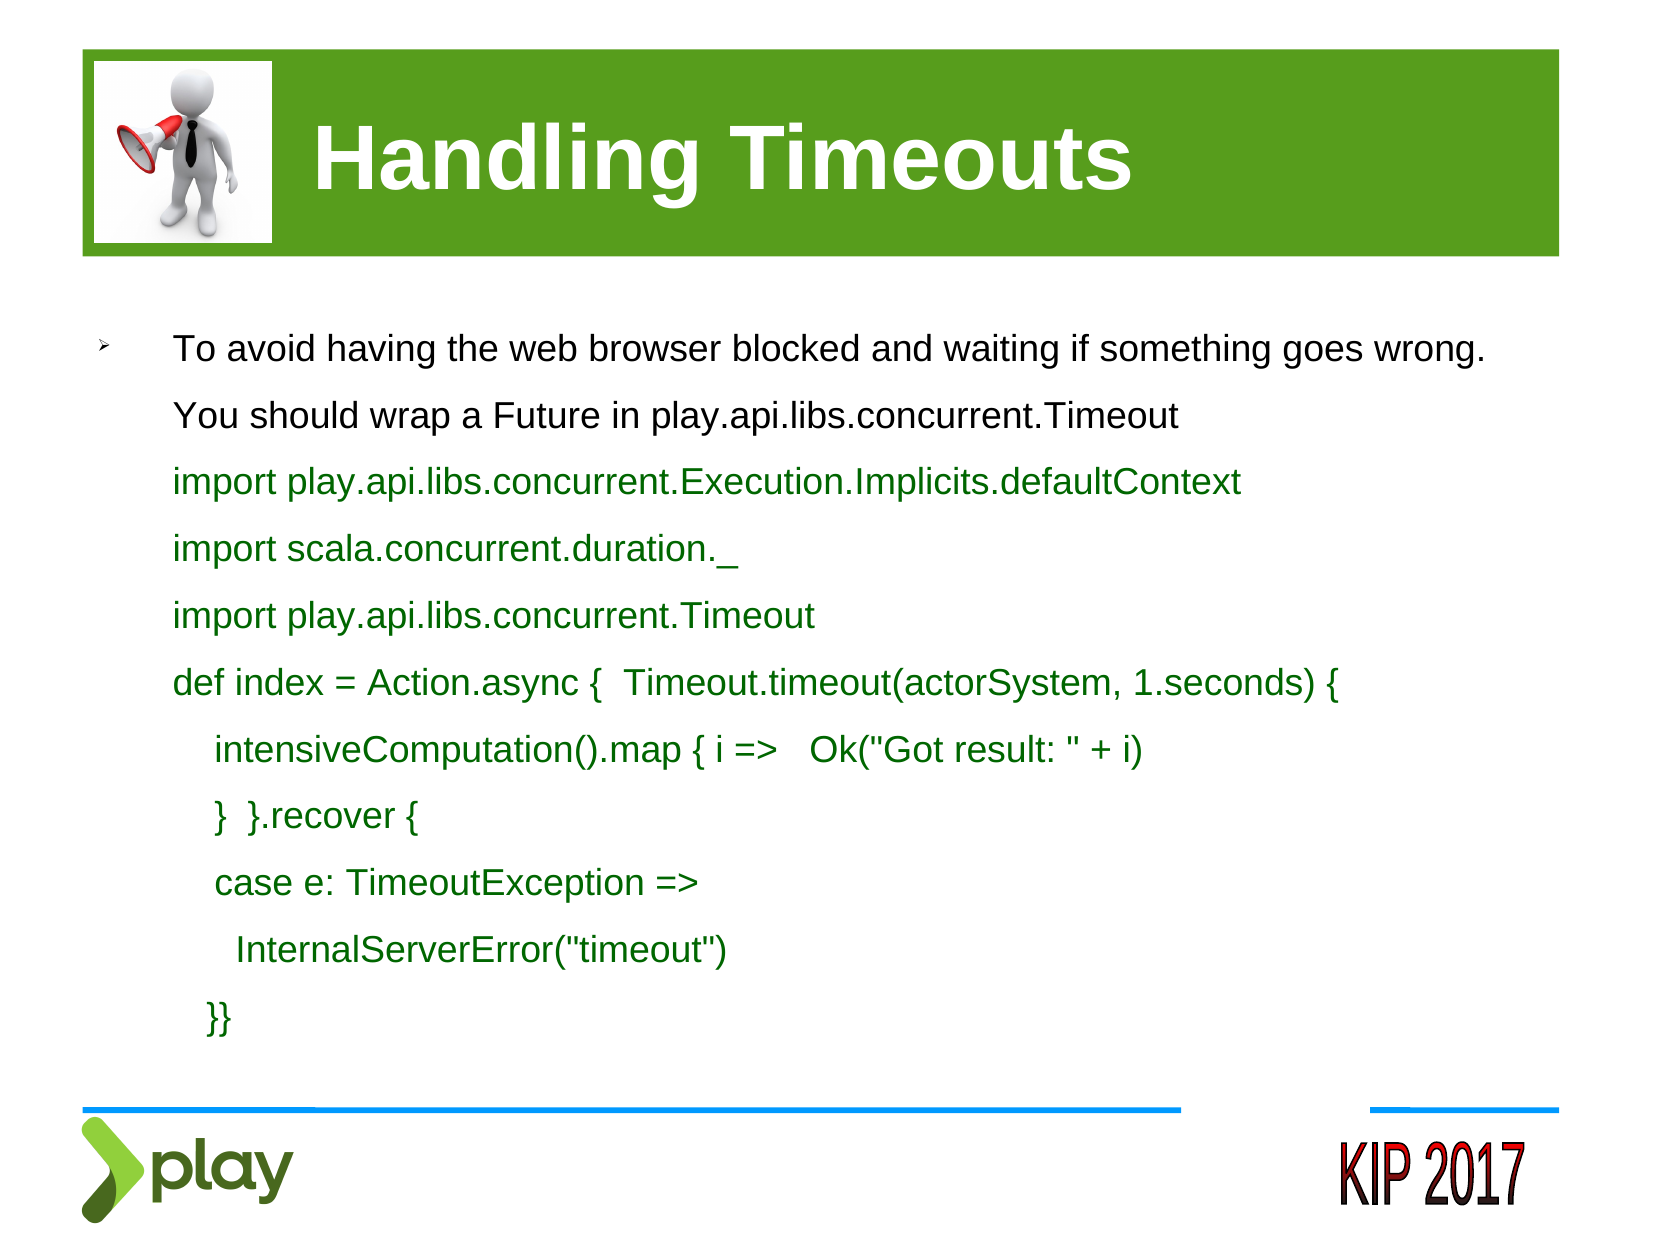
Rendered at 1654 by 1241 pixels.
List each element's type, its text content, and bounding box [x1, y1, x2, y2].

text_box To avoid having the web browser blocked and waiting if something goes wrong. You should wrap a Future in play.api.libs.concurrent.Timeout import play.api.libs.concurrent.Execution.Implicits.defaultContext import scala.concurrent.duration._ import play.api.libs.concurrent.Timeout def index = Action.async { Timeout.timeout(actorSystem, 1.seconds) { intensiveComputation().map { i => Ok("Got result: " + i) } }.recover { case e: TimeoutException => InternalServerError("timeout") }} [82, 299, 1560, 1065]
title Handling Timeouts [82, 49, 1560, 257]
picture [94, 61, 272, 243]
picture [68, 1111, 302, 1229]
